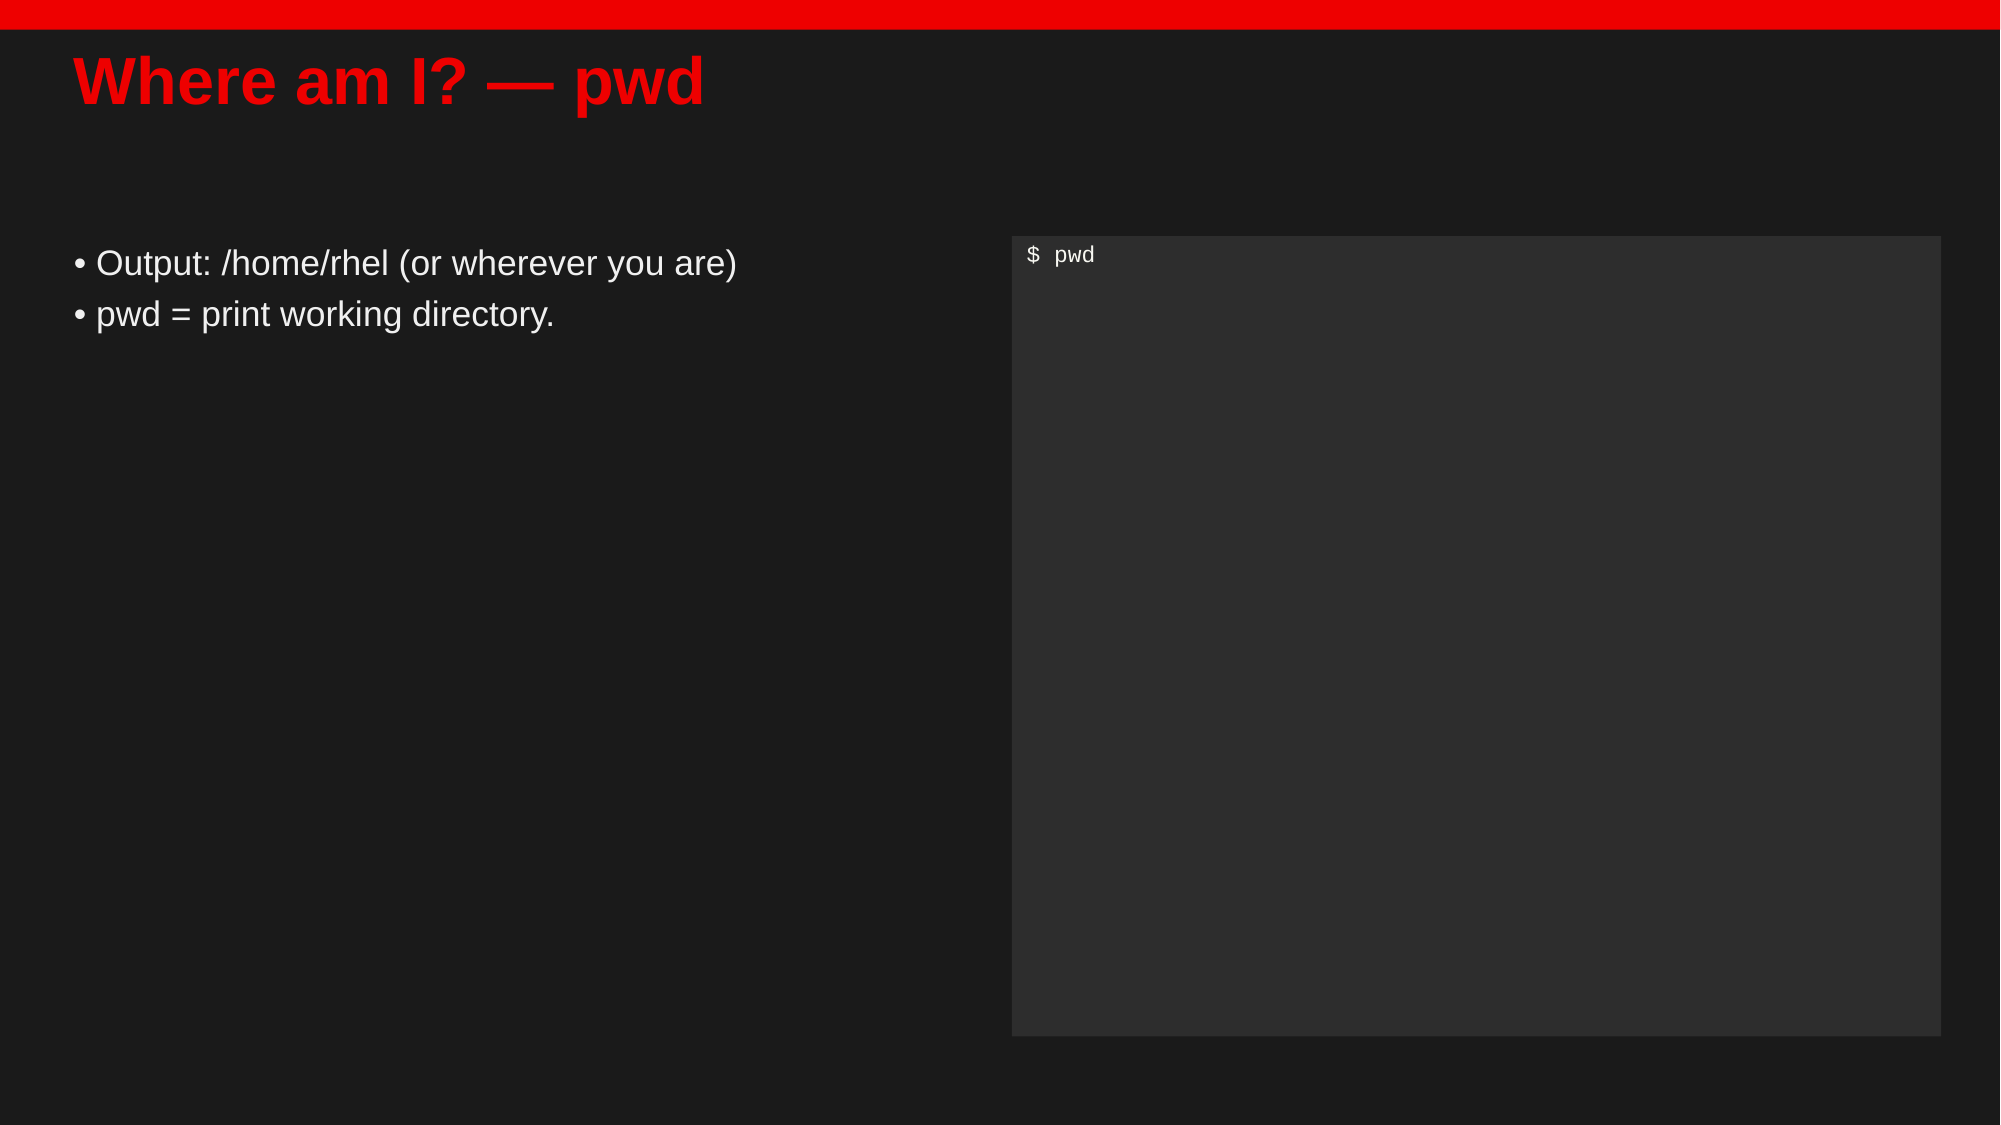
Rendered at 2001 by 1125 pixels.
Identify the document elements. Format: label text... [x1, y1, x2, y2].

text_box $ pwd [1011, 236, 1942, 1037]
text_box Where am I? — pwd [59, 36, 1942, 208]
text_box • Output: /home/rhel (or wherever you are) • pwd = print working directory. [59, 236, 989, 1037]
text_box [0, 0, 2001, 30]
